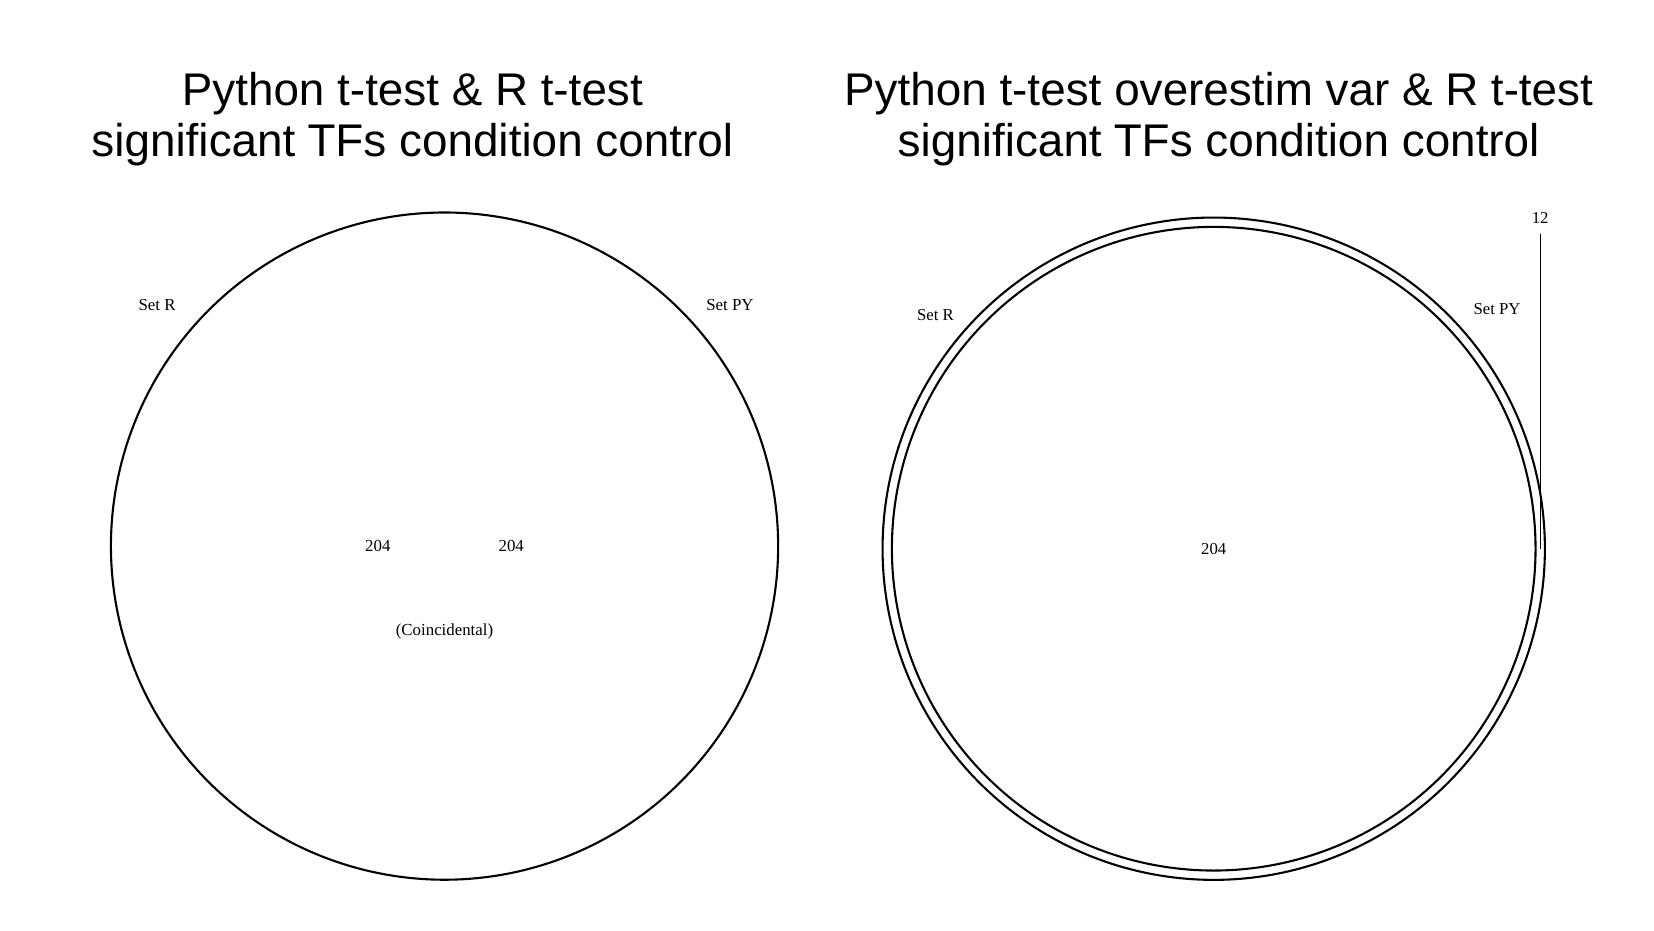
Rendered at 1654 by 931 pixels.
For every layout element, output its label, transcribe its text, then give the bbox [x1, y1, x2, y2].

title Python t-test & R t-test significant TFs condition control [37, 37, 788, 193]
picture [90, 192, 799, 901]
picture [862, 197, 1565, 901]
title Python t-test overestim var & R t-test significant TFs condition control [825, 37, 1613, 193]
